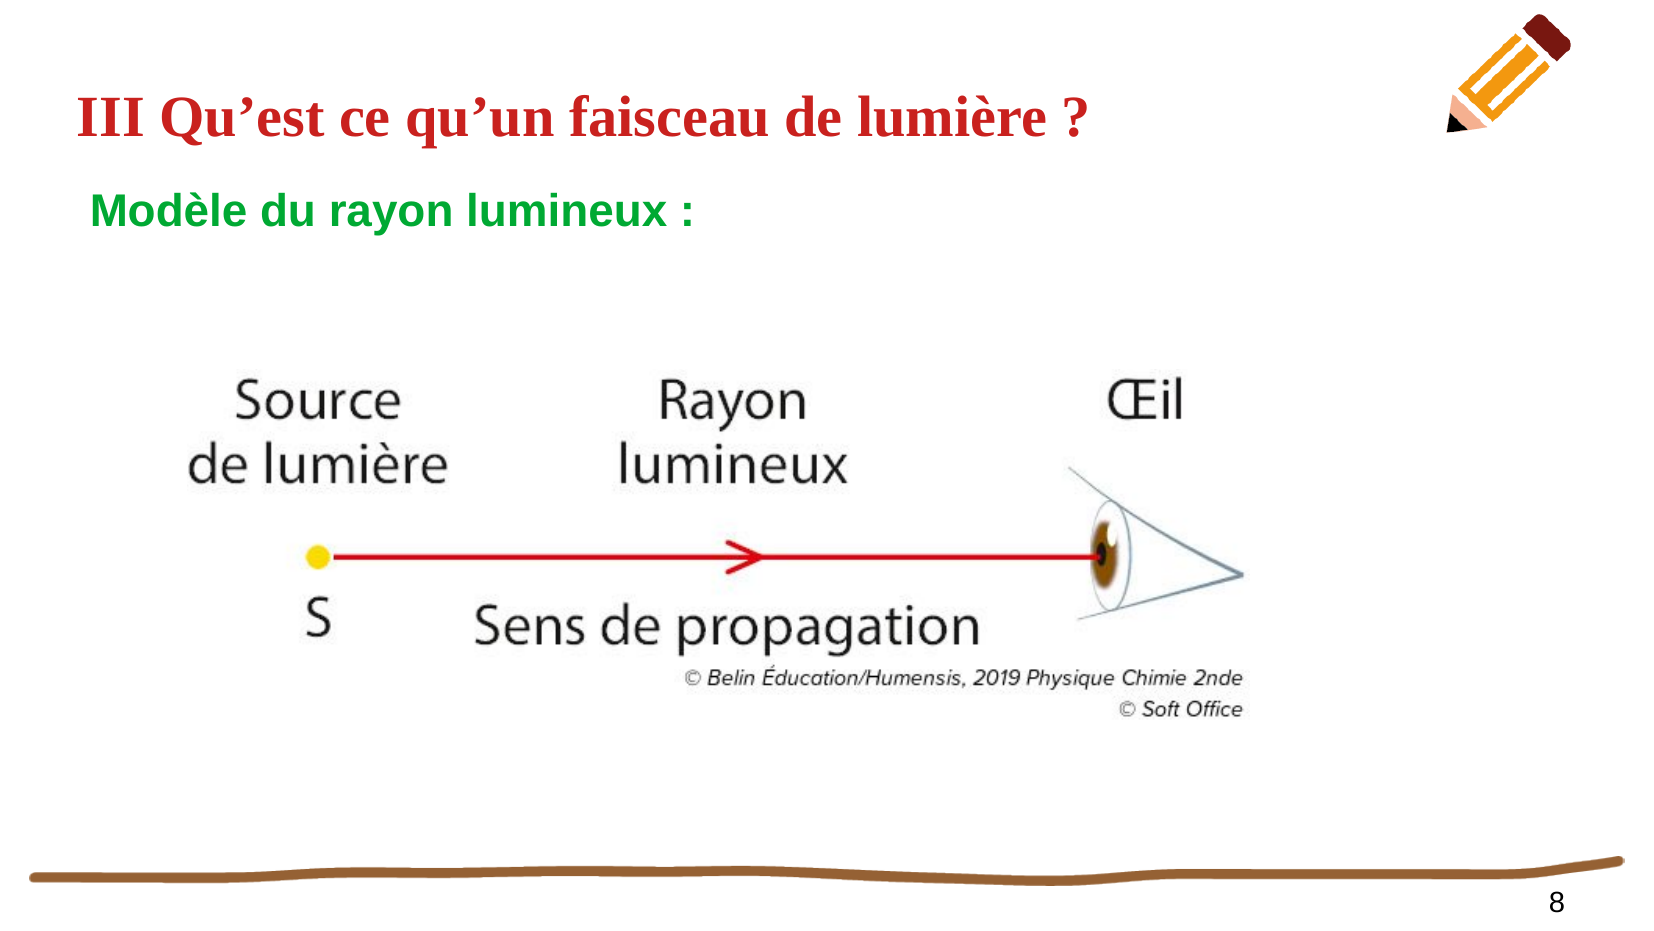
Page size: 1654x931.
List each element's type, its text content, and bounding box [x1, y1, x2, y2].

title III Qu’est ce qu’un faisceau de lumière ? [76, 64, 1436, 169]
picture [187, 369, 1250, 723]
picture [1446, 14, 1571, 133]
picture [29, 856, 1625, 886]
text_box Modèle du rayon lumineux : [75, 177, 711, 244]
